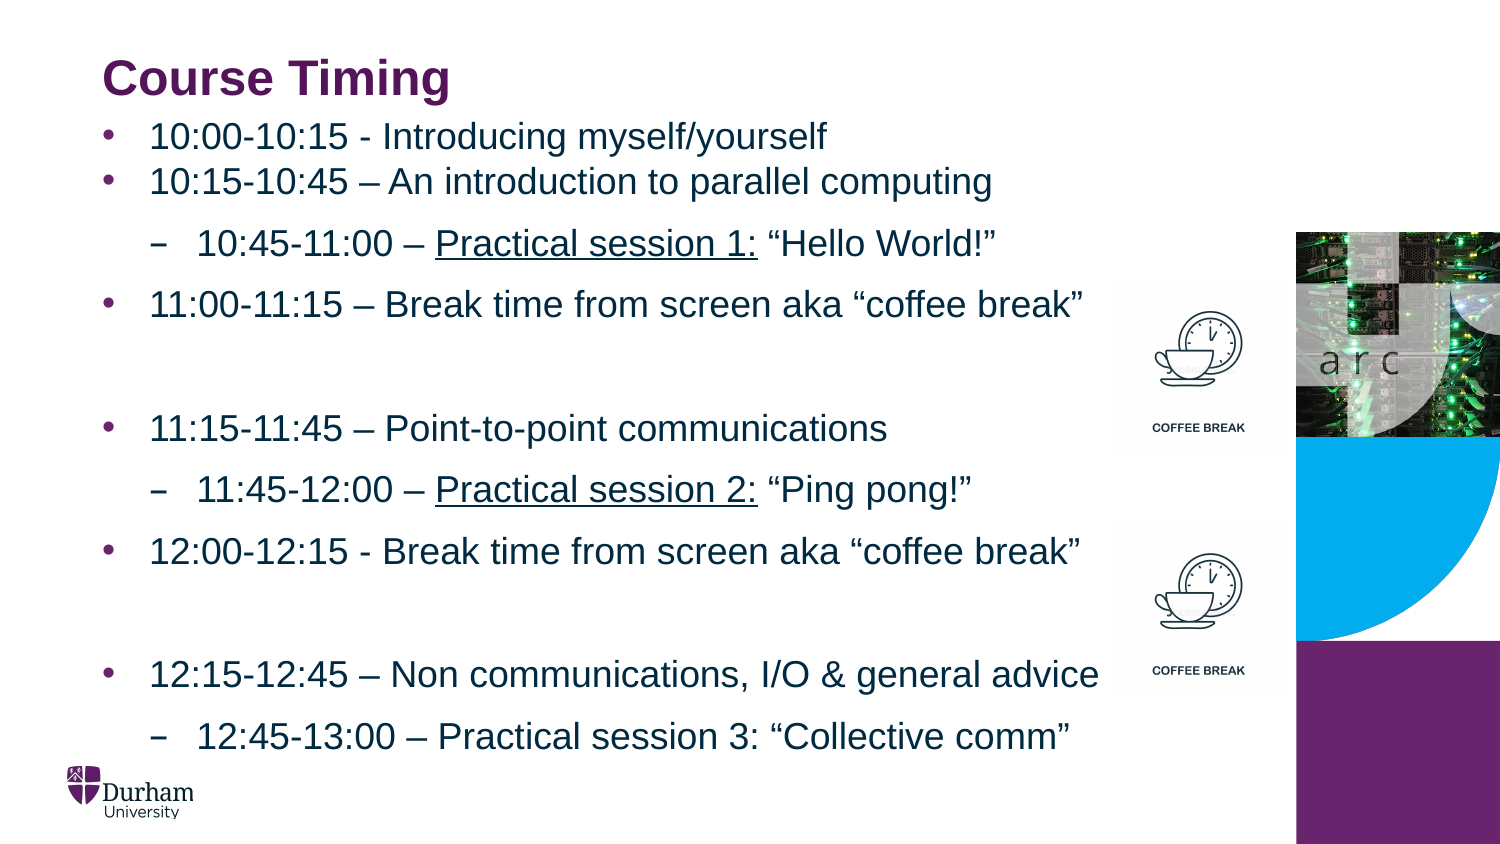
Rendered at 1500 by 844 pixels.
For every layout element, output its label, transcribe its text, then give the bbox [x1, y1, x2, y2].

picture [67, 766, 193, 819]
text_box [1296, 640, 1500, 844]
picture [1332, 467, 1500, 640]
picture [1110, 519, 1287, 697]
list 10:00-10:15 - Introducing myself/yourself 10:15-10:45 – An introduction to parallel computing 10:45-11:00 – Practical session 1: “Hello World!” 11:00-11:15 – Break time from screen aka “coffee break” 11:15-11:45 – Point-to-point communications 11:45-12:00 – Practical session 2: “Ping pong!” 12:00-12:15 - Break time from screen aka “coffee break” 12:15-12:45 – Non communications, I/O & general advice 12:45-13:00 – Practical session 3: “Collective comm” [101, 111, 1212, 775]
picture [1110, 277, 1287, 454]
picture [1296, 232, 1500, 436]
title Course Timing [101, 45, 1399, 187]
